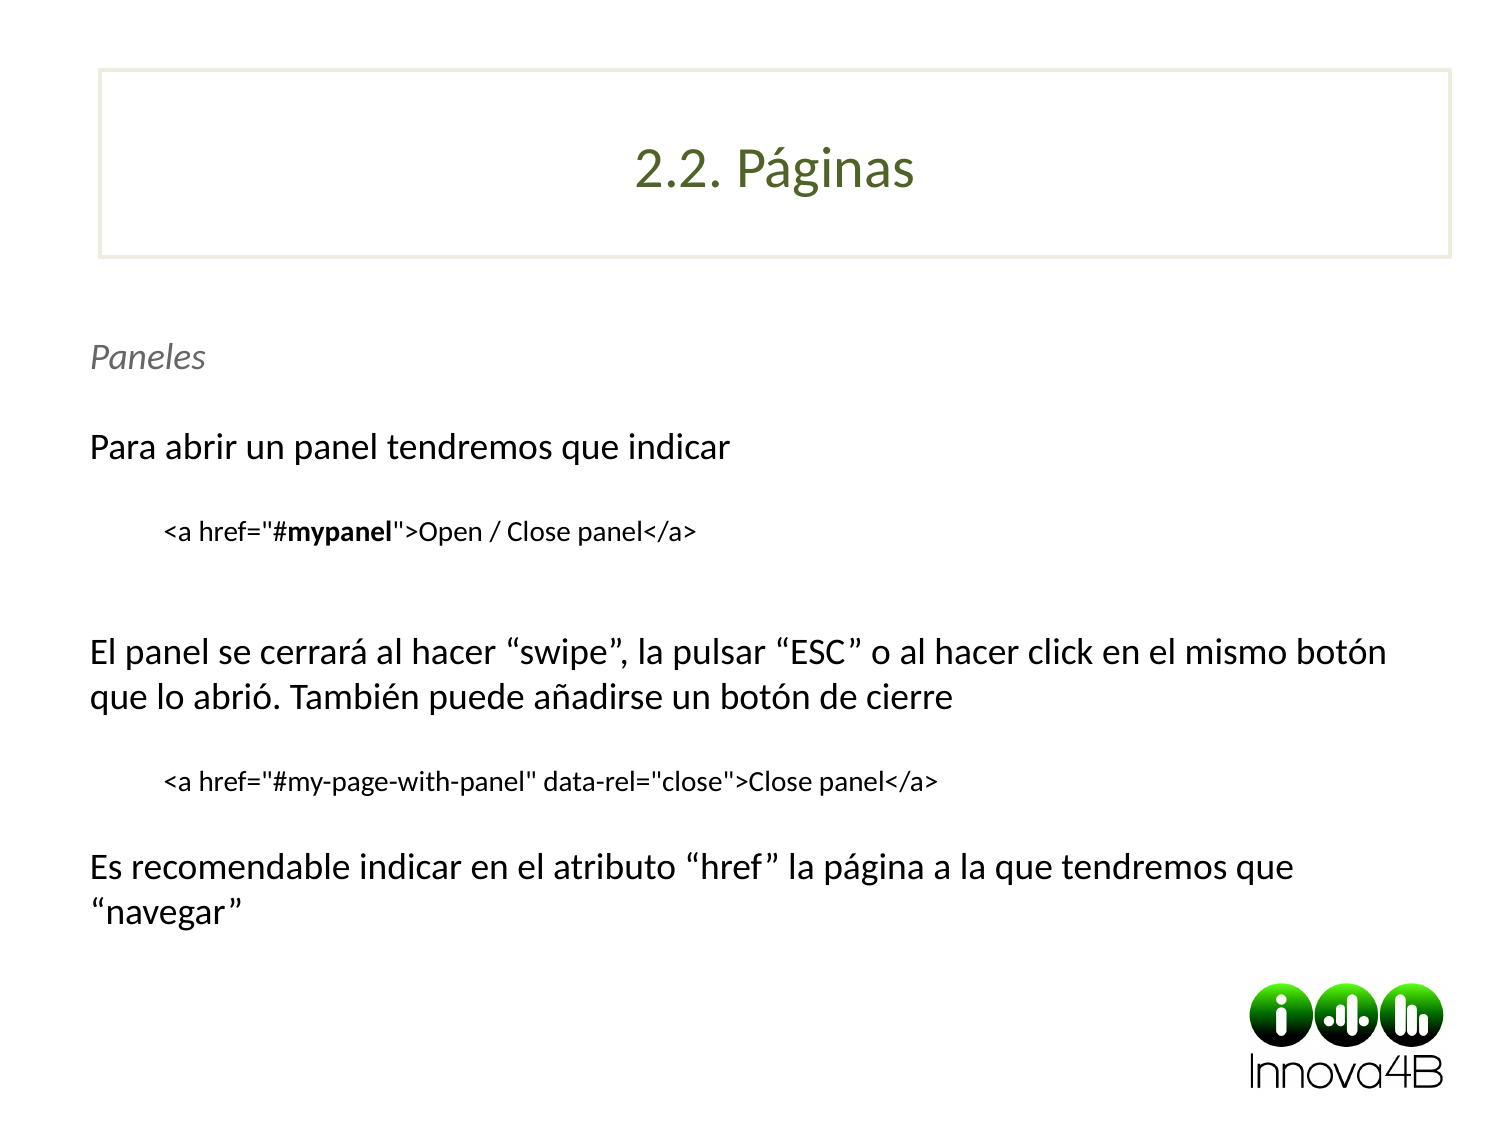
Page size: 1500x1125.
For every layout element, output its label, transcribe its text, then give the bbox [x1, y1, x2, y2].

text_box Paneles Para abrir un panel tendremos que indicar <a href="#mypanel">Open / Close panel</a> El panel se cerrará al hacer “swipe”, la pulsar “ESC” o al hacer click en el mismo botón que lo abrió. También puede añadirse un botón de cierre <a href="#my-page-with-panel" data-rel="close">Close panel</a> Es recomendable indicar en el atributo “href” la página a la que tendremos que “navegar” [74, 324, 1425, 1005]
text_box 2.2. Páginas [99, 70, 1450, 258]
picture [1246, 975, 1447, 1094]
